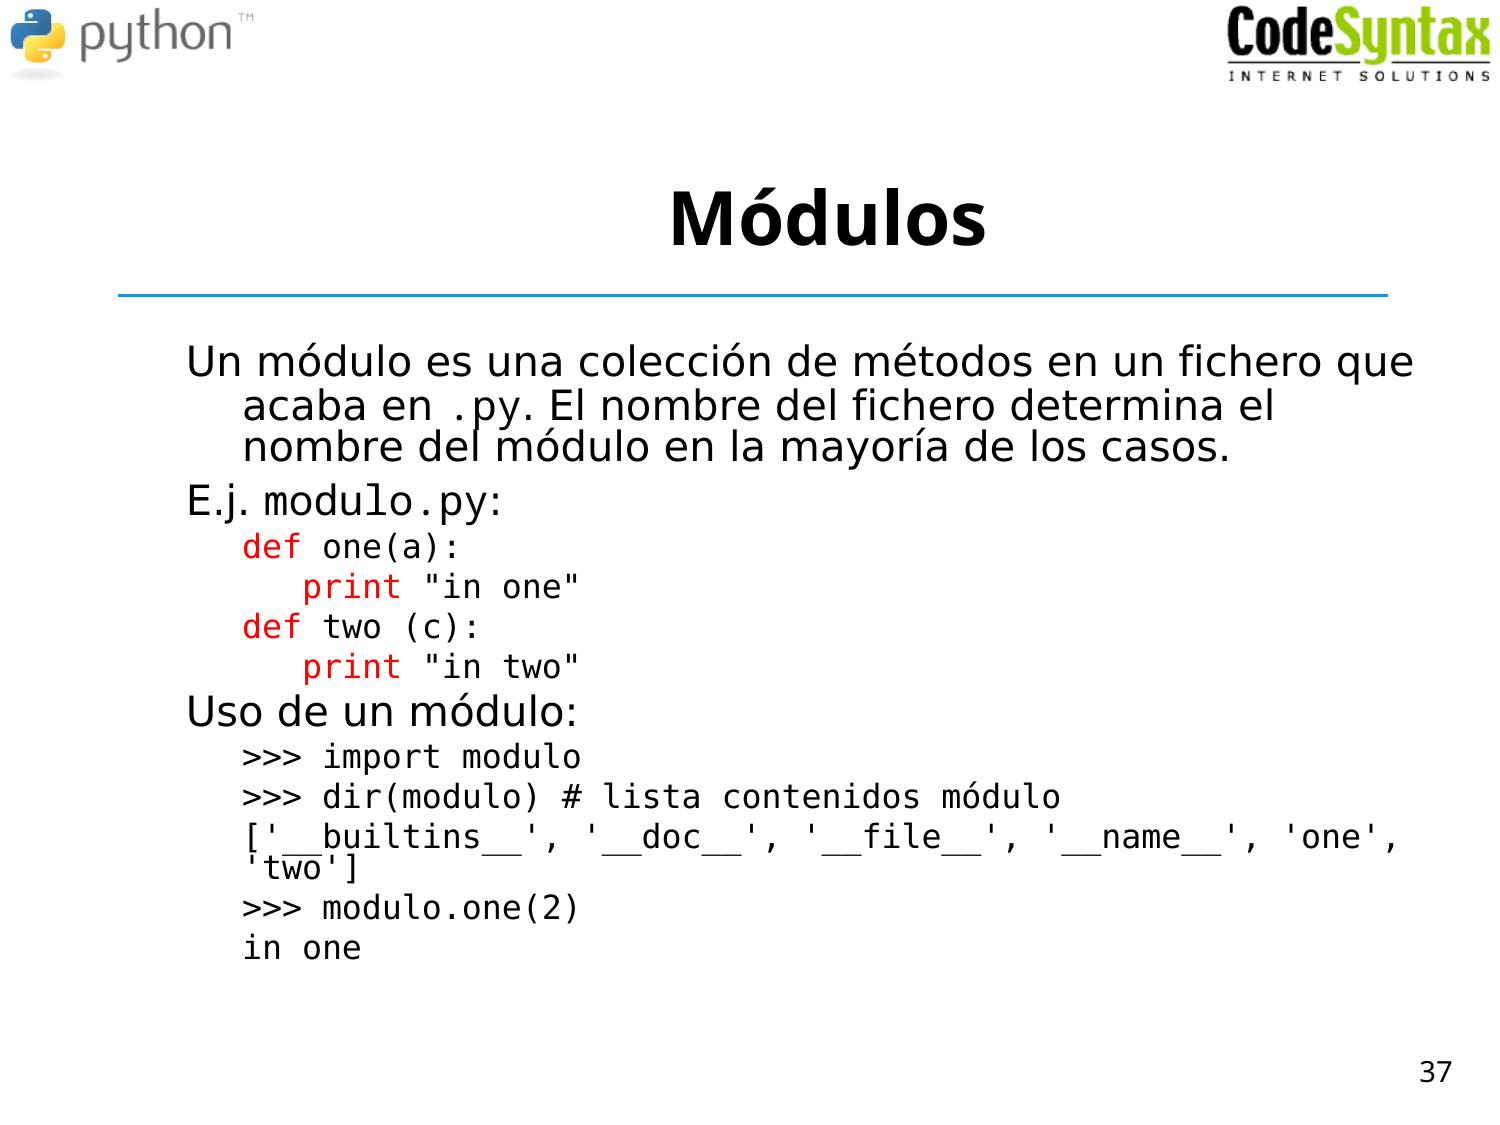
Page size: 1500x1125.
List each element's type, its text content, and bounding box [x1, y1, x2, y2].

list Un módulo es una colección de métodos en un fichero que acaba en .py. El nombre del fichero determina el nombre del módulo en la mayoría de los casos. E.j. modulo.py: def one(a): print "in one" def two (c): print "in two" Uso de un módulo: >>> import modulo >>> dir(modulo) # lista contenidos módulo ['__builtins__', '__doc__', '__file__', '__name__', 'one', 'two'] >>> modulo.one(2) in one [171, 338, 1447, 1077]
picture [1226, 5, 1500, 83]
title Módulos [188, 35, 1468, 276]
picture [0, 0, 286, 92]
